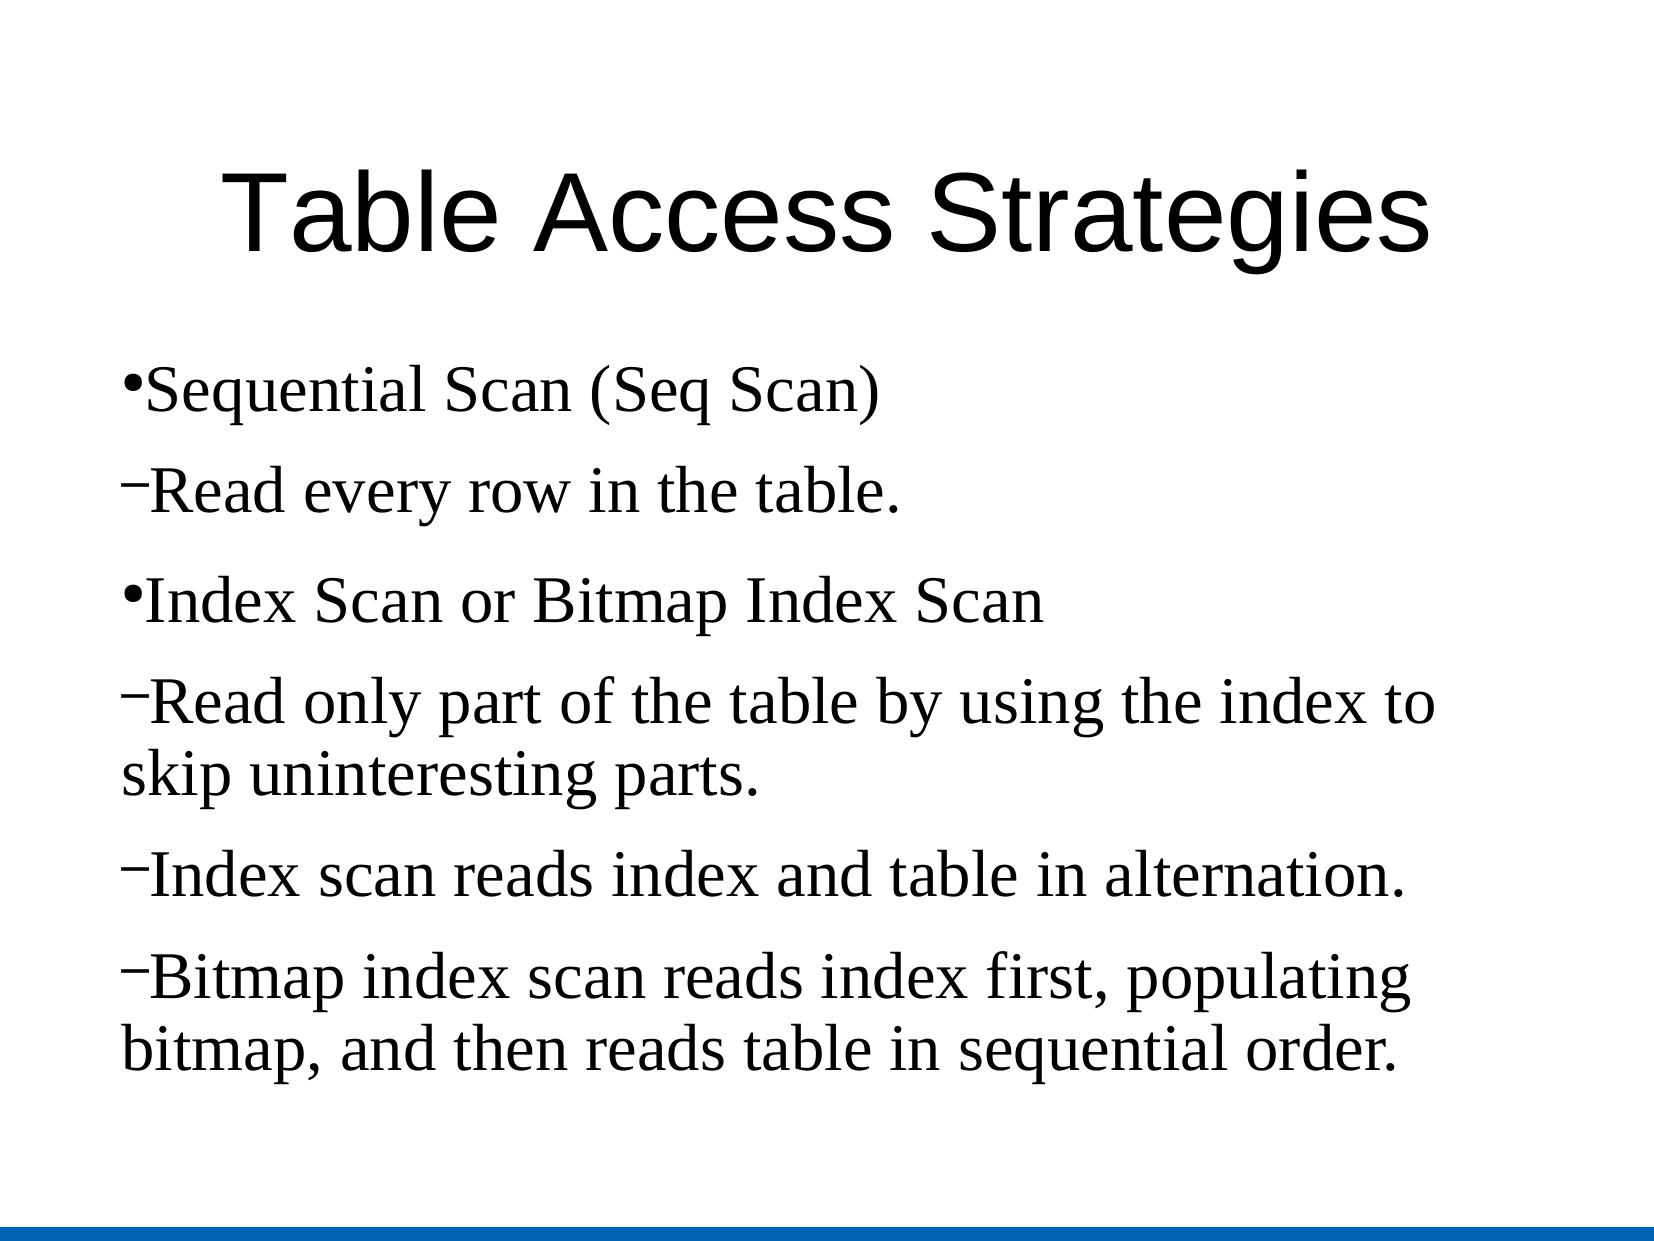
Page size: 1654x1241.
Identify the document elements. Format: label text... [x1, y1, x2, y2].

title Table Access Strategies [121, 102, 1533, 311]
list Sequential Scan (Seq Scan) Read every row in the table. Index Scan or Bitmap Index Scan Read only part of the table by using the index to skip uninteresting parts. Index scan reads index and table in alternation. Bitmap index scan reads index first, populating bitmap, and then reads table in sequential order. [121, 344, 1533, 1127]
